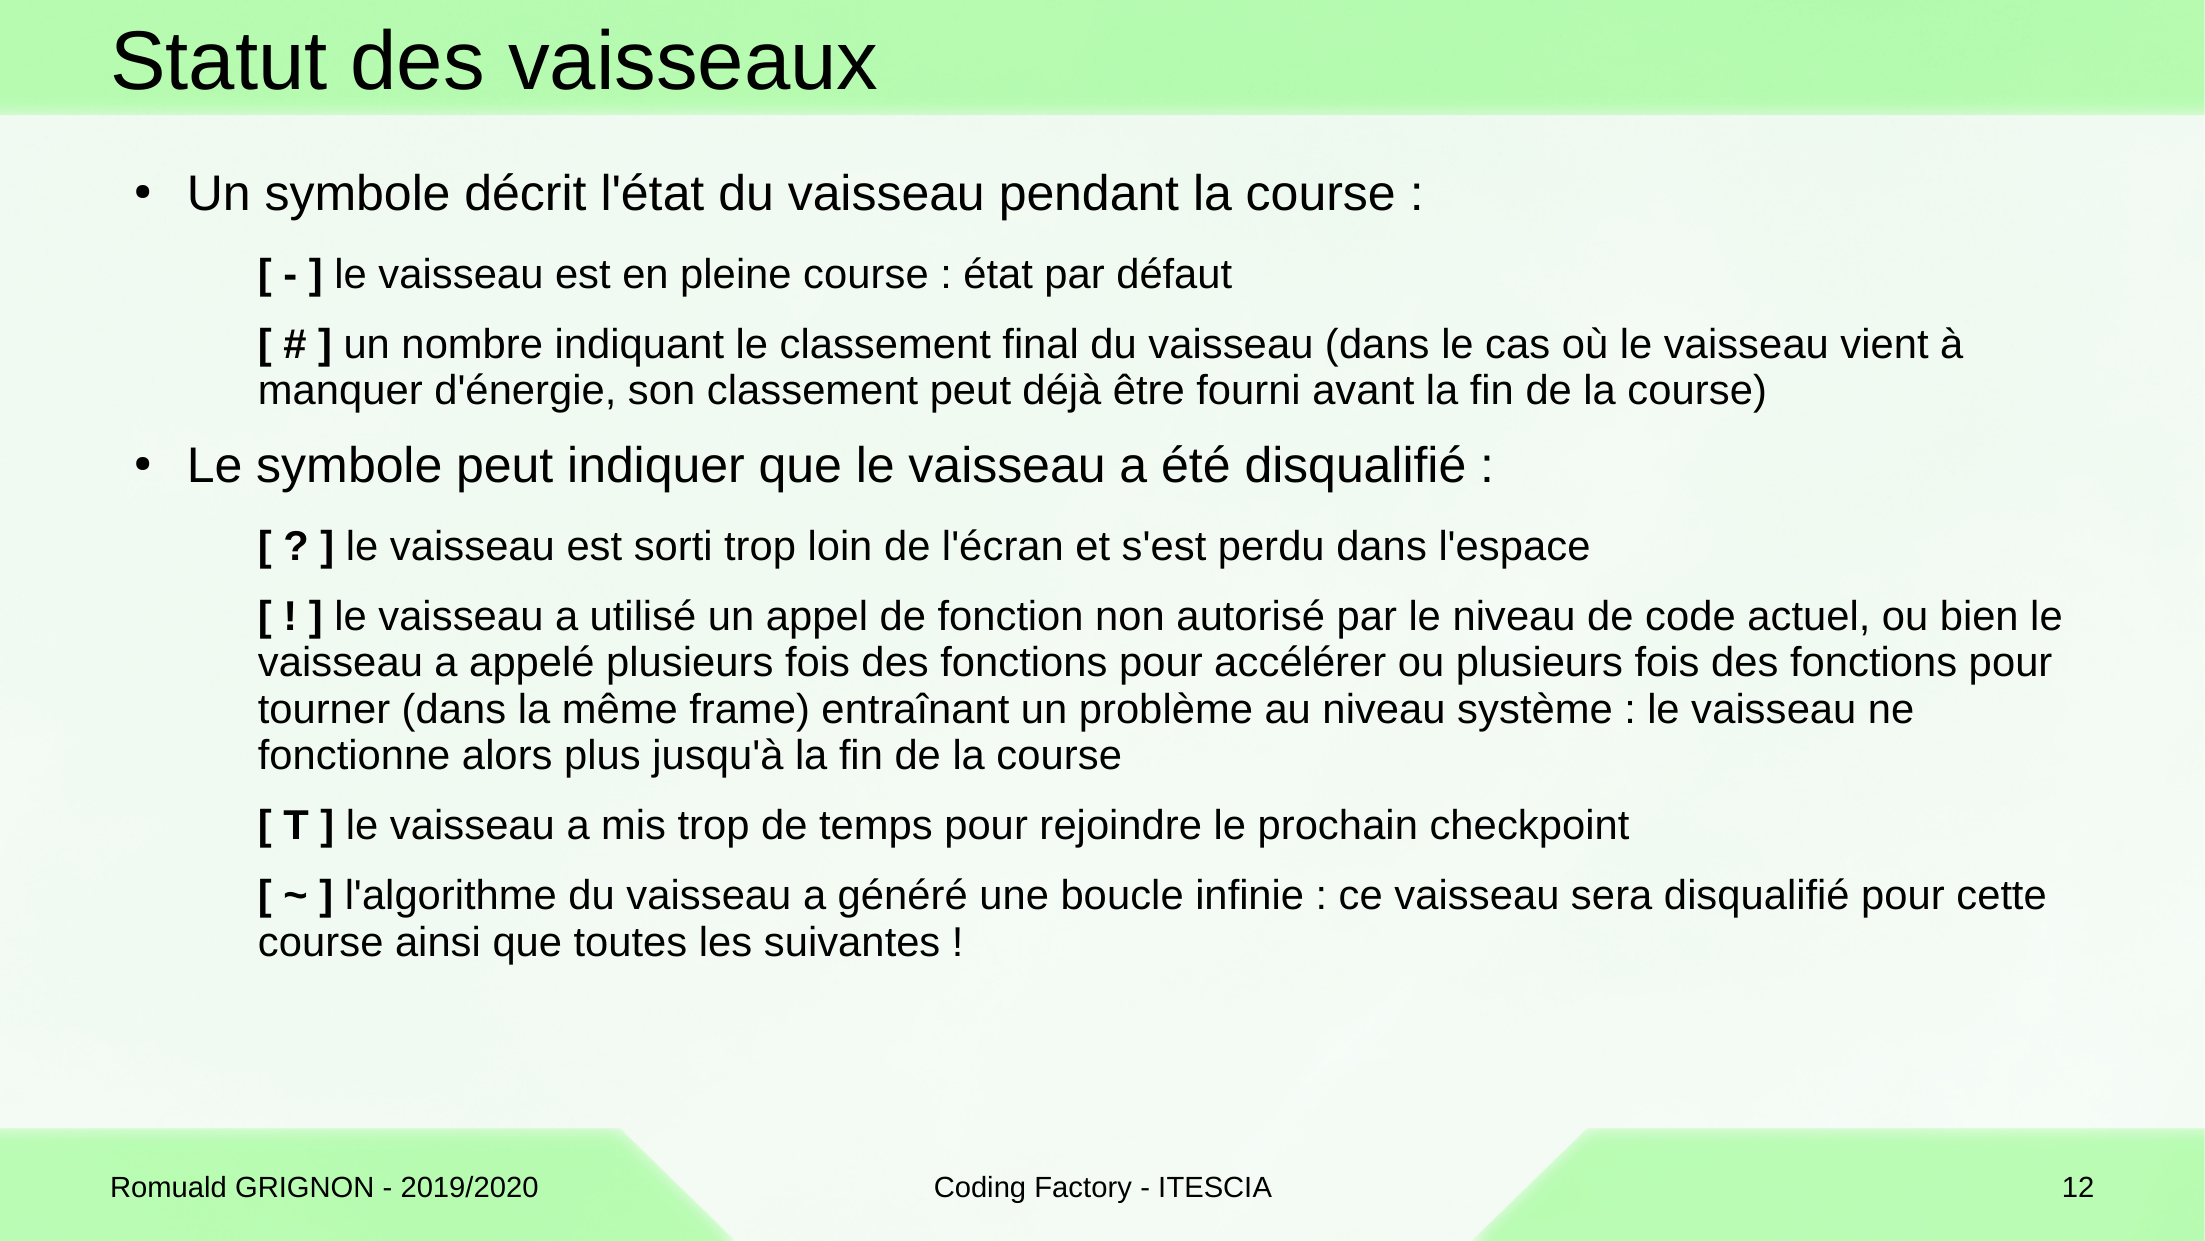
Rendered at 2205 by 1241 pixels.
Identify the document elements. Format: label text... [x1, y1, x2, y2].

picture [0, 0, 2205, 1241]
list Un symbole décrit l'état du vaisseau pendant la course : [ - ] le vaisseau est en pleine course : état par défaut [ # ] un nombre indiquant le classement final du vaisseau (dans le cas où le vaisseau vient à manquer d'énergie, son classement peut déjà être fourni avant la fin de la course) Le symbole peut indiquer que le vaisseau a été disqualifié : [ ? ] le vaisseau est sorti trop loin de l'écran et s'est perdu dans l'espace [ ! ] le vaisseau a utilisé un appel de fonction non autorisé par le niveau de code actuel, ou bien le vaisseau a appelé plusieurs fois des fonctions pour accélérer ou plusieurs fois des fonctions pour tourner (dans la même frame) entraînant un problème au niveau système : le vaisseau ne fonctionne alors plus jusqu'à la fin de la course [ T ] le vaisseau a mis trop de temps pour rejoindre le prochain checkpoint [ ~ ] l'algorithme du vaisseau a généré une boucle infinie : ce vaisseau sera disqualifié pour cette course ainsi que toutes les suivantes ! [116, 236, 2101, 1045]
title Statut des vaisseaux [110, 49, 2095, 257]
